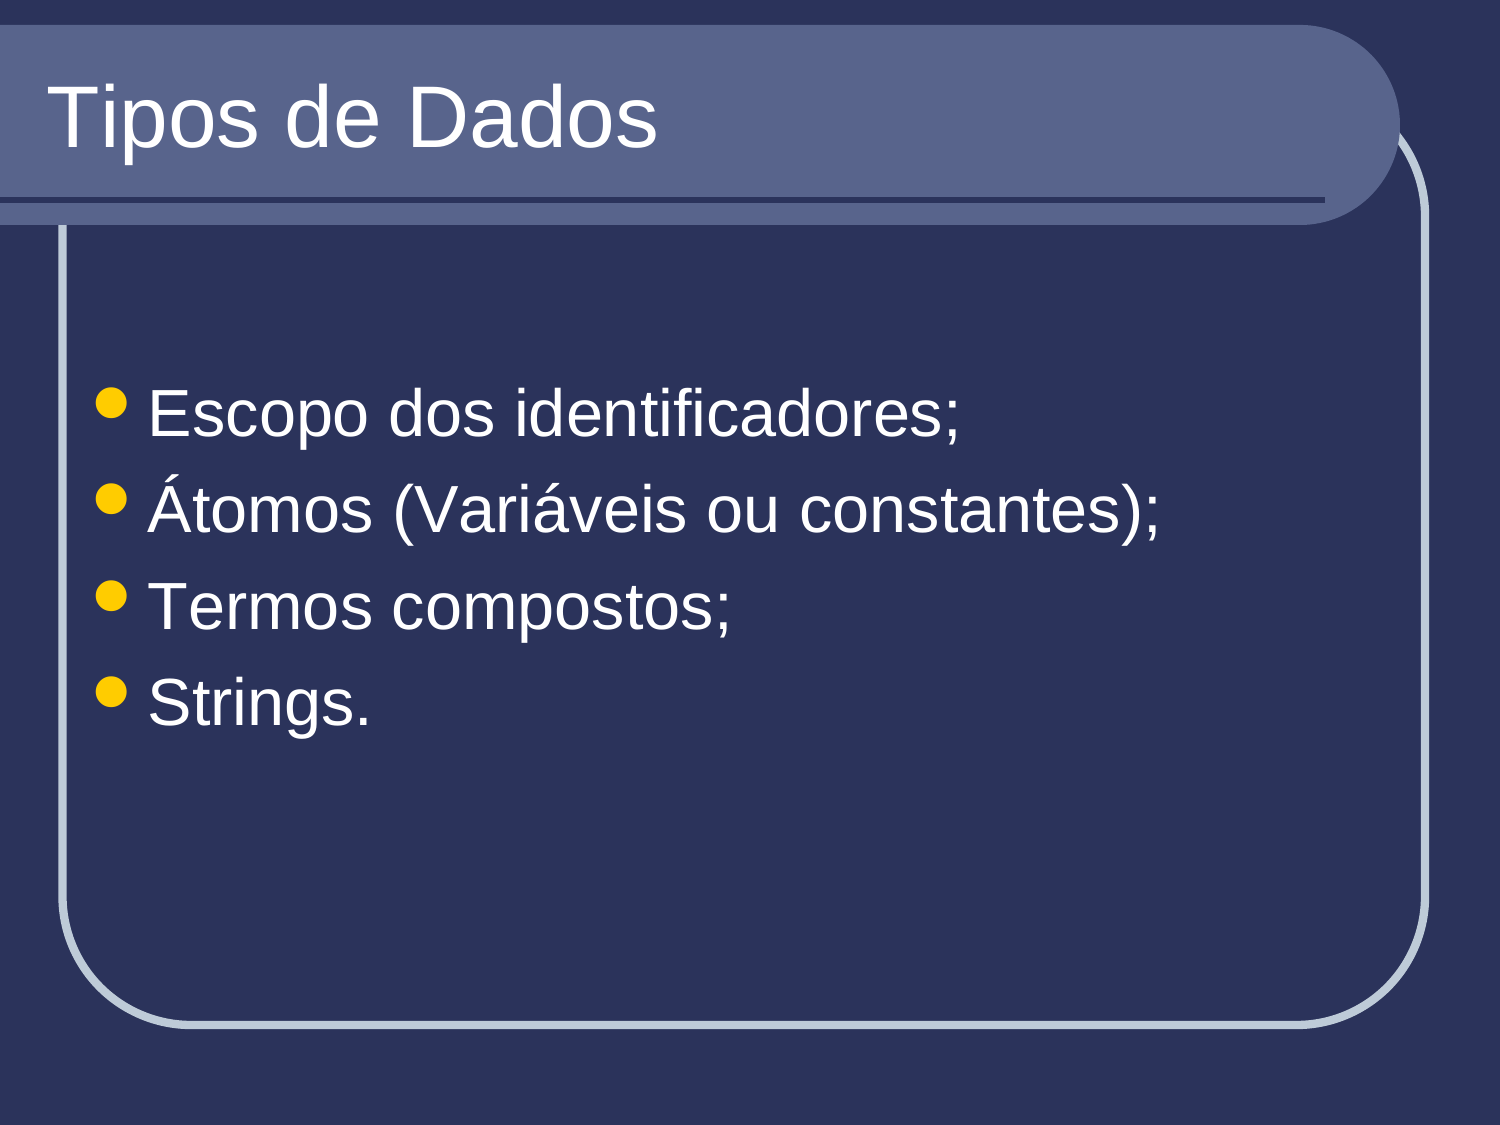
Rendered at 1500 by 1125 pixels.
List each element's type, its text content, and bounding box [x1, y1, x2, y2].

title Tipos de Dados [31, 37, 1347, 188]
list Escopo dos identificadores; Átomos (Variáveis ou constantes); Termos compostos; Strings. [76, 361, 1377, 1087]
